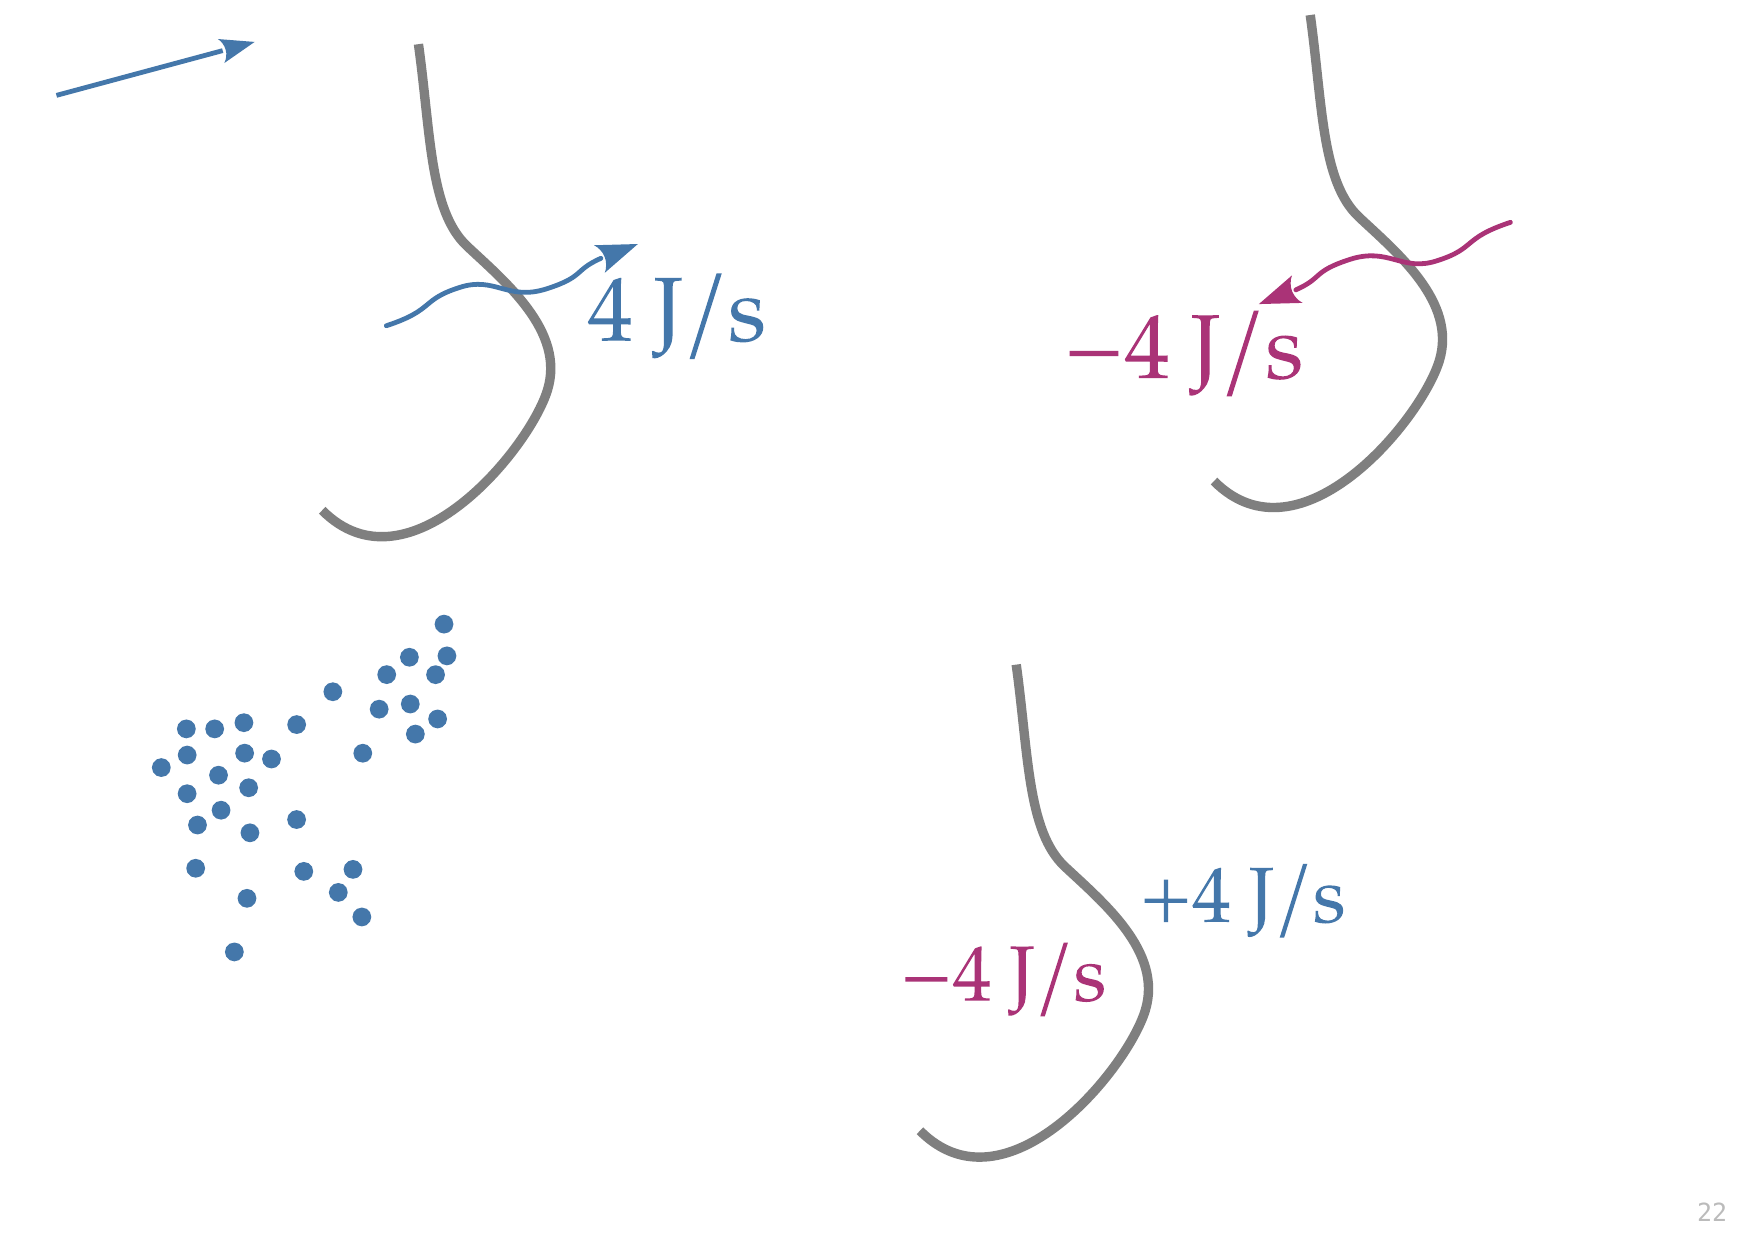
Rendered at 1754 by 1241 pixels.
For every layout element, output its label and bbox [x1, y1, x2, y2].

text_box [1124, 315, 1168, 379]
text_box [426, 665, 445, 685]
text_box [437, 646, 457, 666]
text_box [689, 273, 722, 360]
text_box [177, 784, 197, 804]
text_box [1192, 867, 1230, 923]
text_box [237, 888, 257, 908]
text_box [235, 743, 255, 763]
text_box [428, 709, 448, 729]
text_box [399, 647, 419, 667]
text_box [211, 800, 231, 820]
text_box [1267, 335, 1301, 380]
text_box [651, 277, 682, 359]
text_box [343, 859, 363, 879]
text_box [369, 699, 389, 719]
text_box [1226, 310, 1259, 397]
text_box [186, 858, 206, 878]
text_box [177, 745, 197, 765]
text_box [1075, 963, 1104, 1003]
text_box [434, 614, 454, 634]
text_box [205, 719, 225, 739]
text_box [209, 765, 228, 785]
text_box [400, 694, 420, 714]
text_box [905, 977, 948, 982]
text_box [353, 743, 373, 763]
text_box [1188, 315, 1219, 396]
text_box [151, 758, 171, 777]
text_box [188, 815, 207, 835]
text_box [328, 882, 348, 902]
text_box [224, 942, 244, 962]
text_box [1008, 946, 1034, 1016]
text_box [1247, 867, 1273, 938]
text_box [352, 907, 372, 927]
text_box [1279, 863, 1308, 938]
text_box [294, 861, 314, 881]
text_box [587, 277, 631, 341]
text_box [1144, 879, 1188, 923]
text_box [240, 823, 260, 843]
text_box [234, 713, 254, 733]
text_box [730, 298, 764, 343]
text_box [262, 749, 281, 769]
text_box [1069, 350, 1119, 357]
text_box [287, 715, 307, 734]
text_box [323, 682, 343, 702]
text_box [239, 778, 259, 798]
text_box [1040, 942, 1068, 1017]
text_box [952, 946, 990, 1001]
text_box [377, 665, 397, 685]
text_box [176, 719, 196, 739]
text_box [287, 810, 307, 829]
text_box [405, 724, 425, 744]
text_box [1314, 885, 1344, 924]
